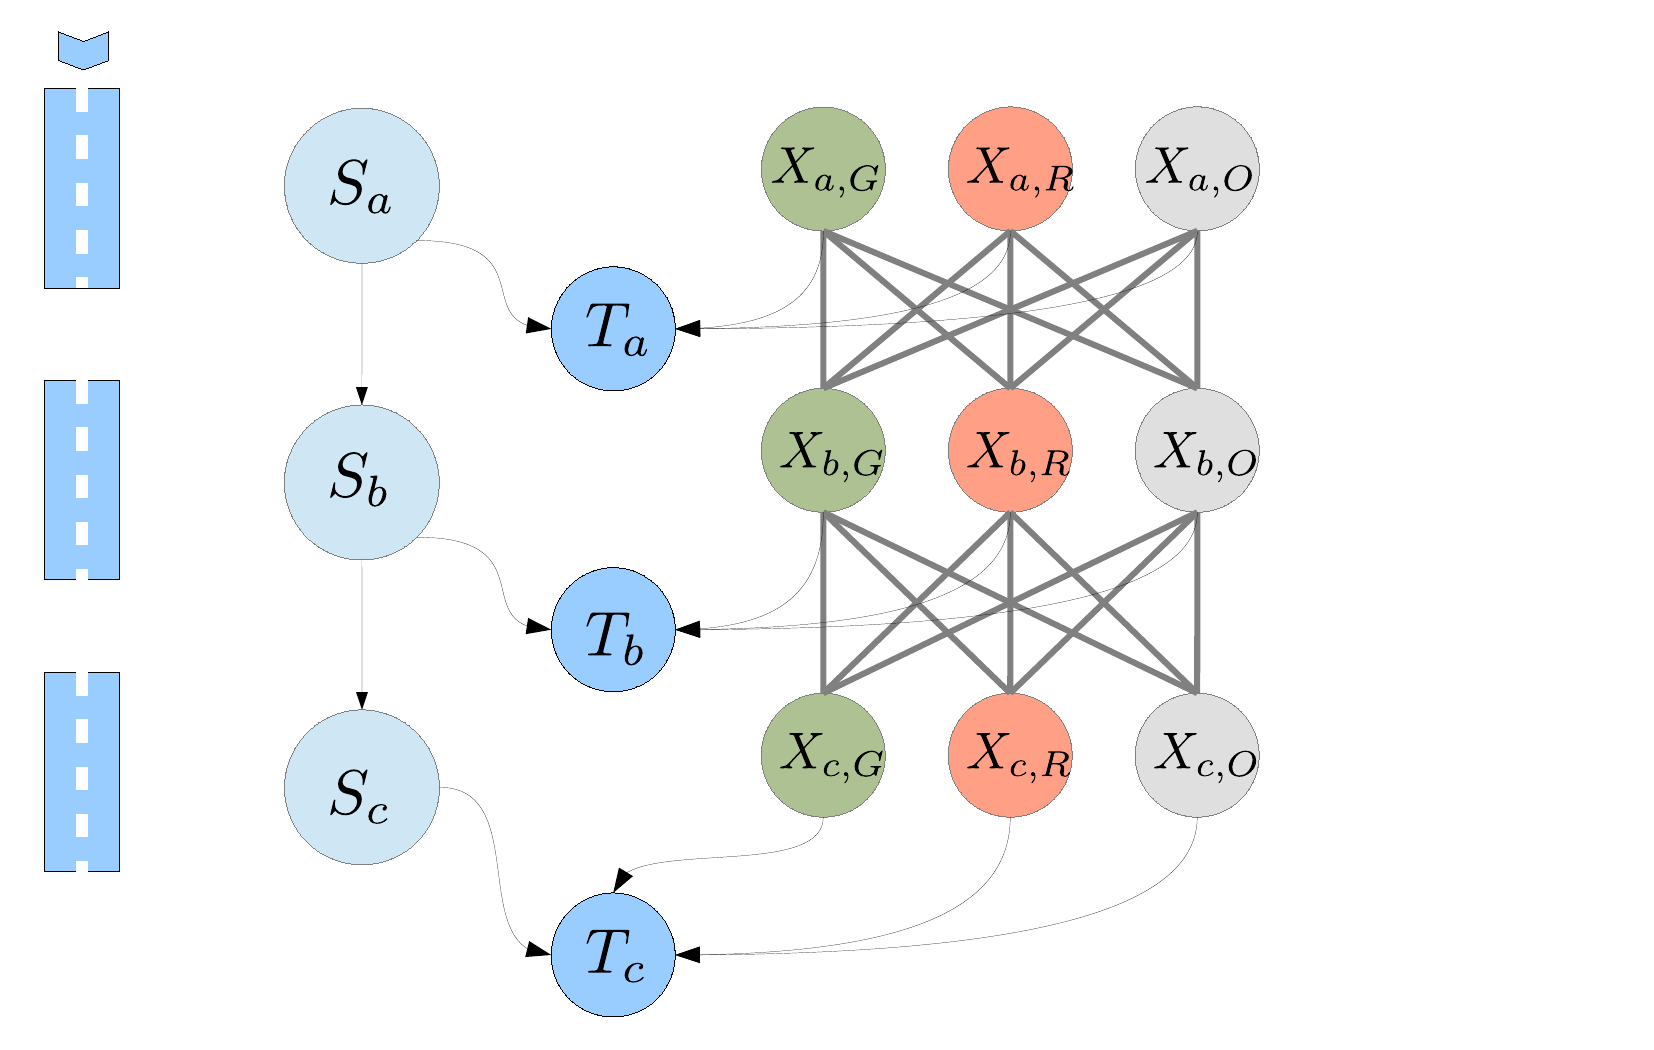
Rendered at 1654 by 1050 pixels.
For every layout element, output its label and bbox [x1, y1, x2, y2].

text_box [948, 106, 1075, 231]
text_box [44, 380, 120, 580]
text_box [58, 31, 109, 70]
picture [586, 303, 648, 357]
text_box [761, 693, 886, 818]
text_box [551, 266, 676, 391]
picture [586, 612, 643, 666]
text_box [284, 709, 440, 865]
picture [330, 769, 388, 824]
text_box [551, 892, 676, 1017]
text_box [761, 107, 886, 231]
text_box [948, 388, 1073, 512]
picture [586, 929, 644, 983]
text_box [44, 672, 120, 872]
text_box [551, 567, 676, 692]
text_box [1135, 388, 1260, 513]
text_box [1135, 693, 1260, 818]
text_box [44, 88, 120, 289]
text_box [284, 108, 440, 264]
picture [330, 159, 391, 214]
text_box [761, 388, 886, 513]
picture [330, 452, 387, 507]
text_box [284, 404, 440, 560]
text_box [1135, 106, 1260, 231]
text_box [948, 693, 1073, 818]
